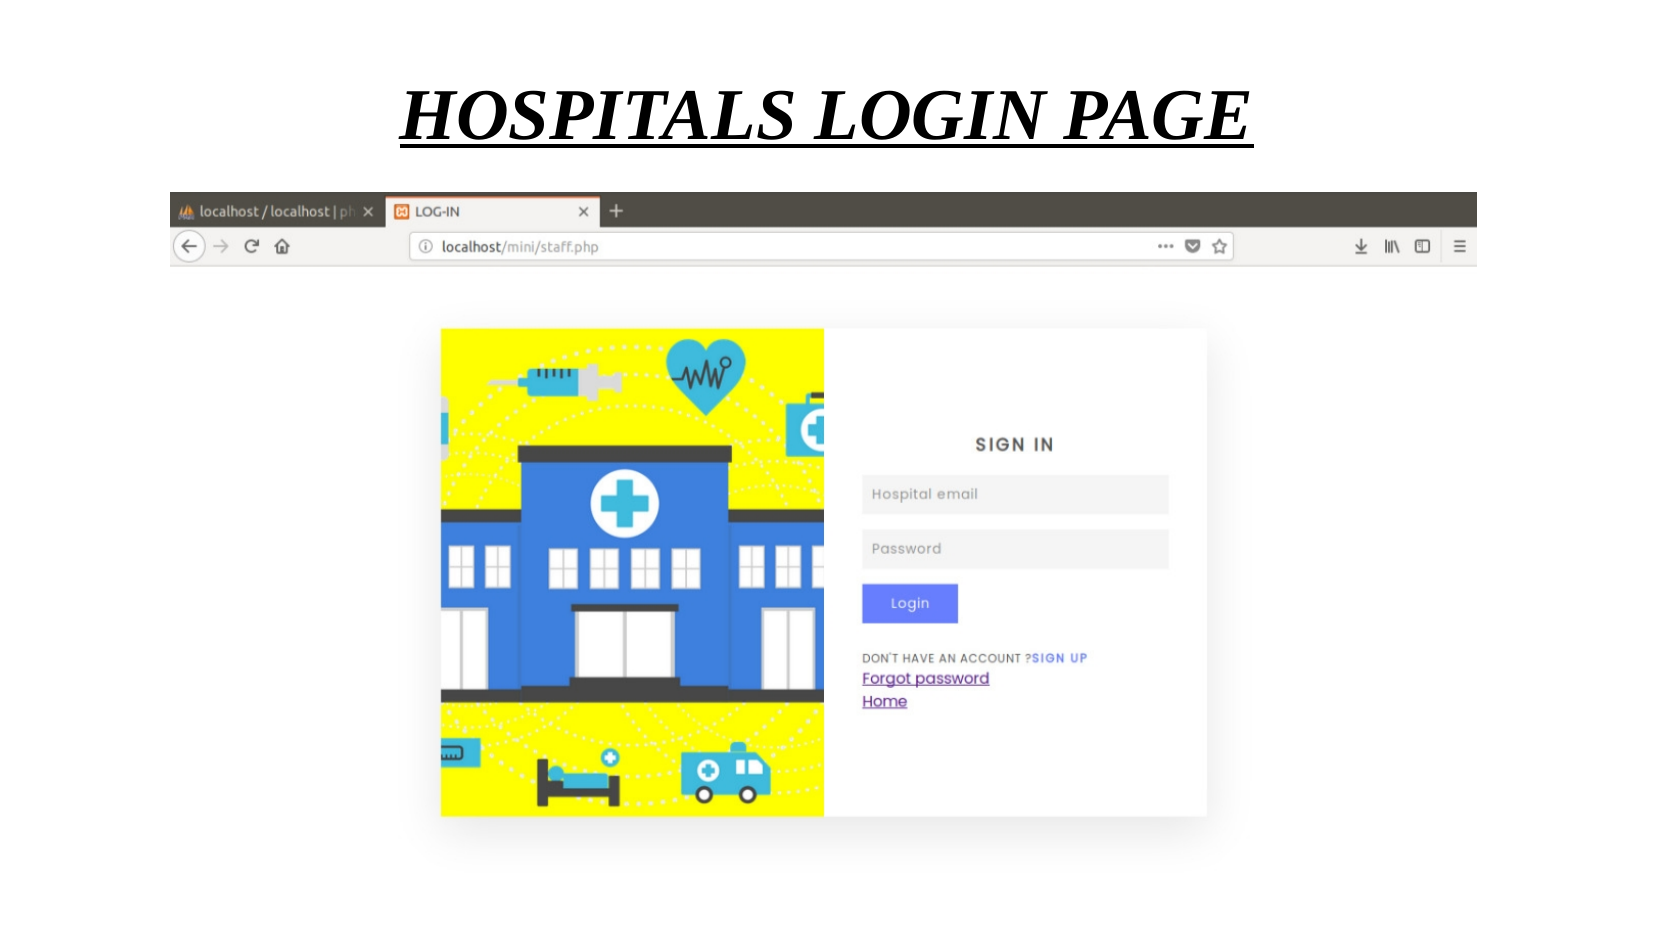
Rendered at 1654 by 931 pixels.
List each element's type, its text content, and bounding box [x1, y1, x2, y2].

title HOSPITALS LOGIN PAGE [82, 37, 1571, 193]
picture [170, 192, 1477, 877]
